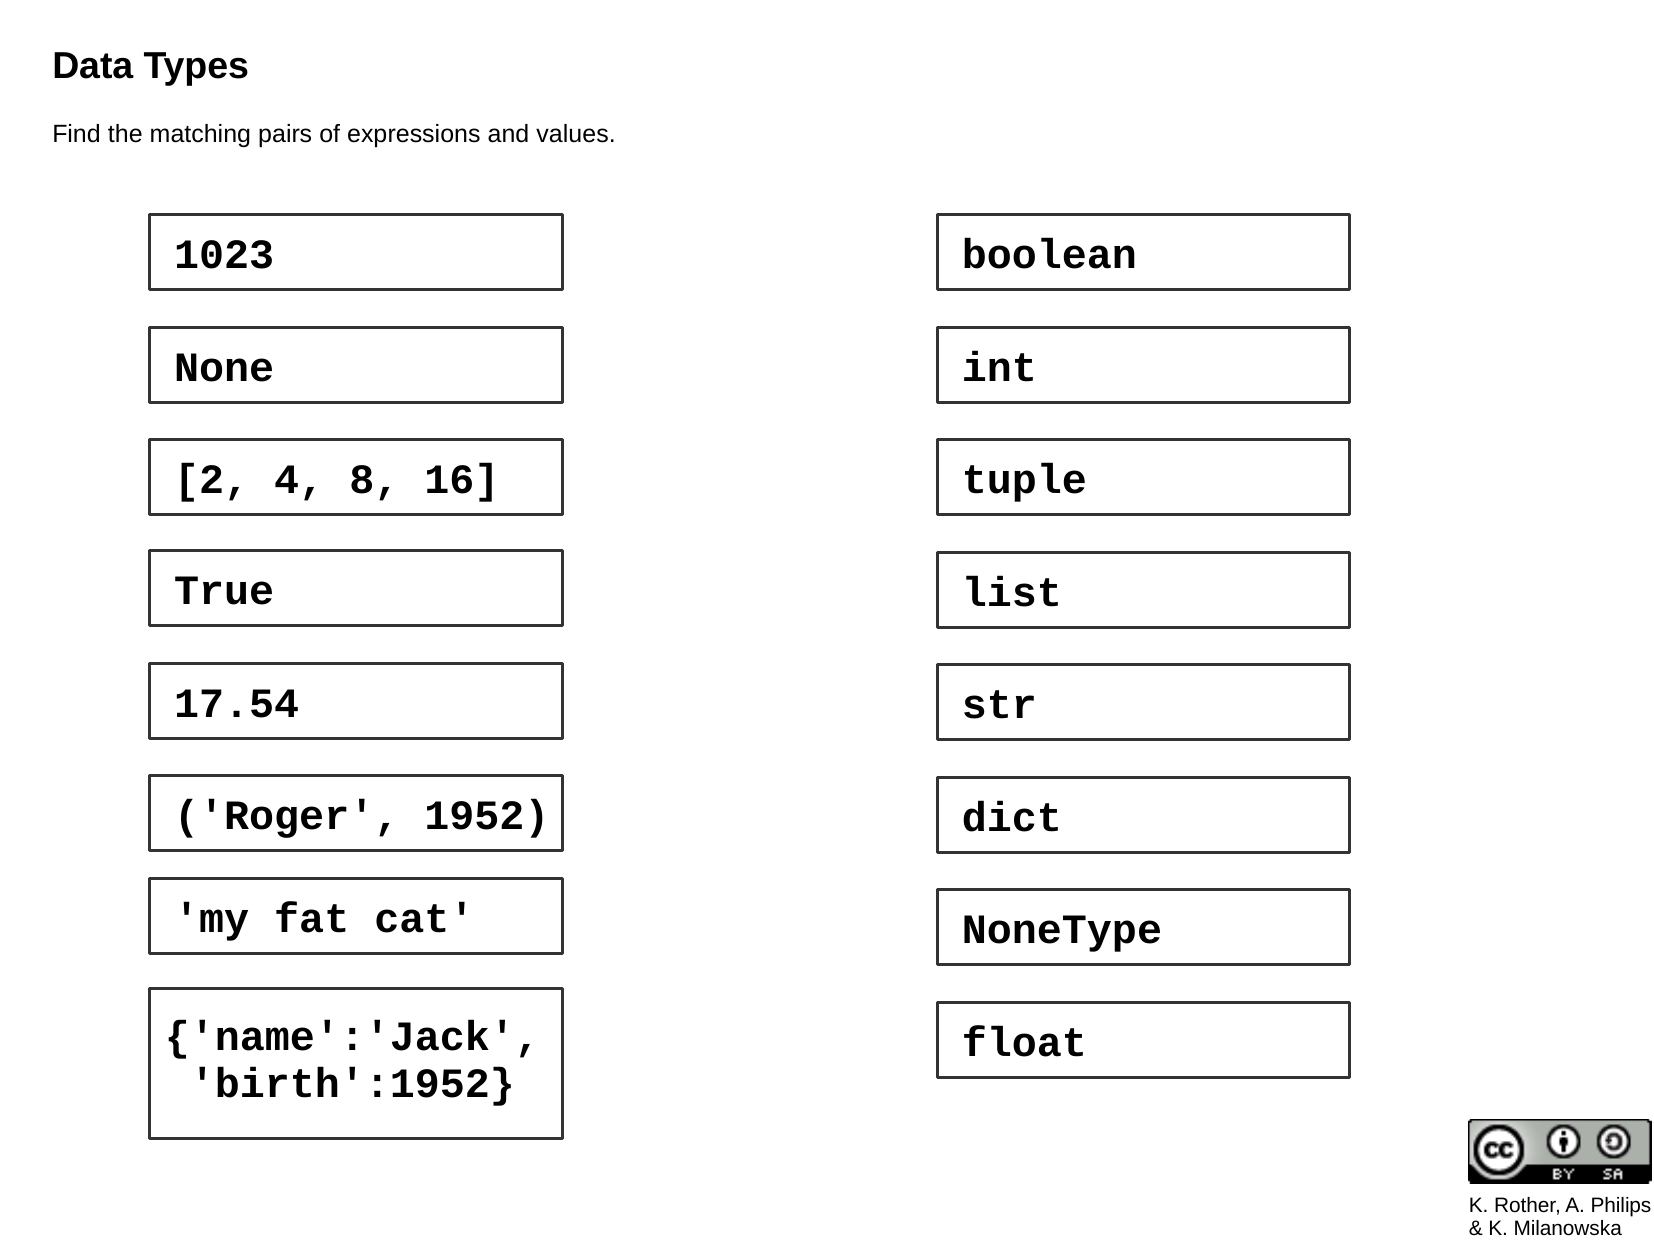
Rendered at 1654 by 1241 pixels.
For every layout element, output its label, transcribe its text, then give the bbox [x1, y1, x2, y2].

text_box [2, 4, 8, 16] [159, 451, 515, 515]
text_box int [947, 339, 1132, 402]
text_box 1023 [159, 226, 290, 290]
text_box True [159, 562, 290, 626]
text_box tuple [947, 451, 1132, 515]
text_box {'name':'Jack', 'birth':1952} [150, 1008, 580, 1157]
text_box list [947, 564, 1132, 627]
text_box None [159, 339, 290, 402]
text_box str [947, 676, 1132, 740]
text_box float [947, 1014, 1132, 1077]
text_box NoneType [947, 901, 1177, 965]
text_box 'my fat cat' [159, 889, 490, 953]
picture [1468, 1119, 1652, 1184]
text_box 17.54 [159, 675, 315, 738]
text_box boolean [947, 226, 1152, 290]
text_box ('Roger', 1952) [159, 787, 565, 851]
text_box Find the matching pairs of expressions and values. [37, 112, 676, 159]
text_box dict [947, 789, 1132, 852]
text_box Data Types [37, 37, 563, 100]
